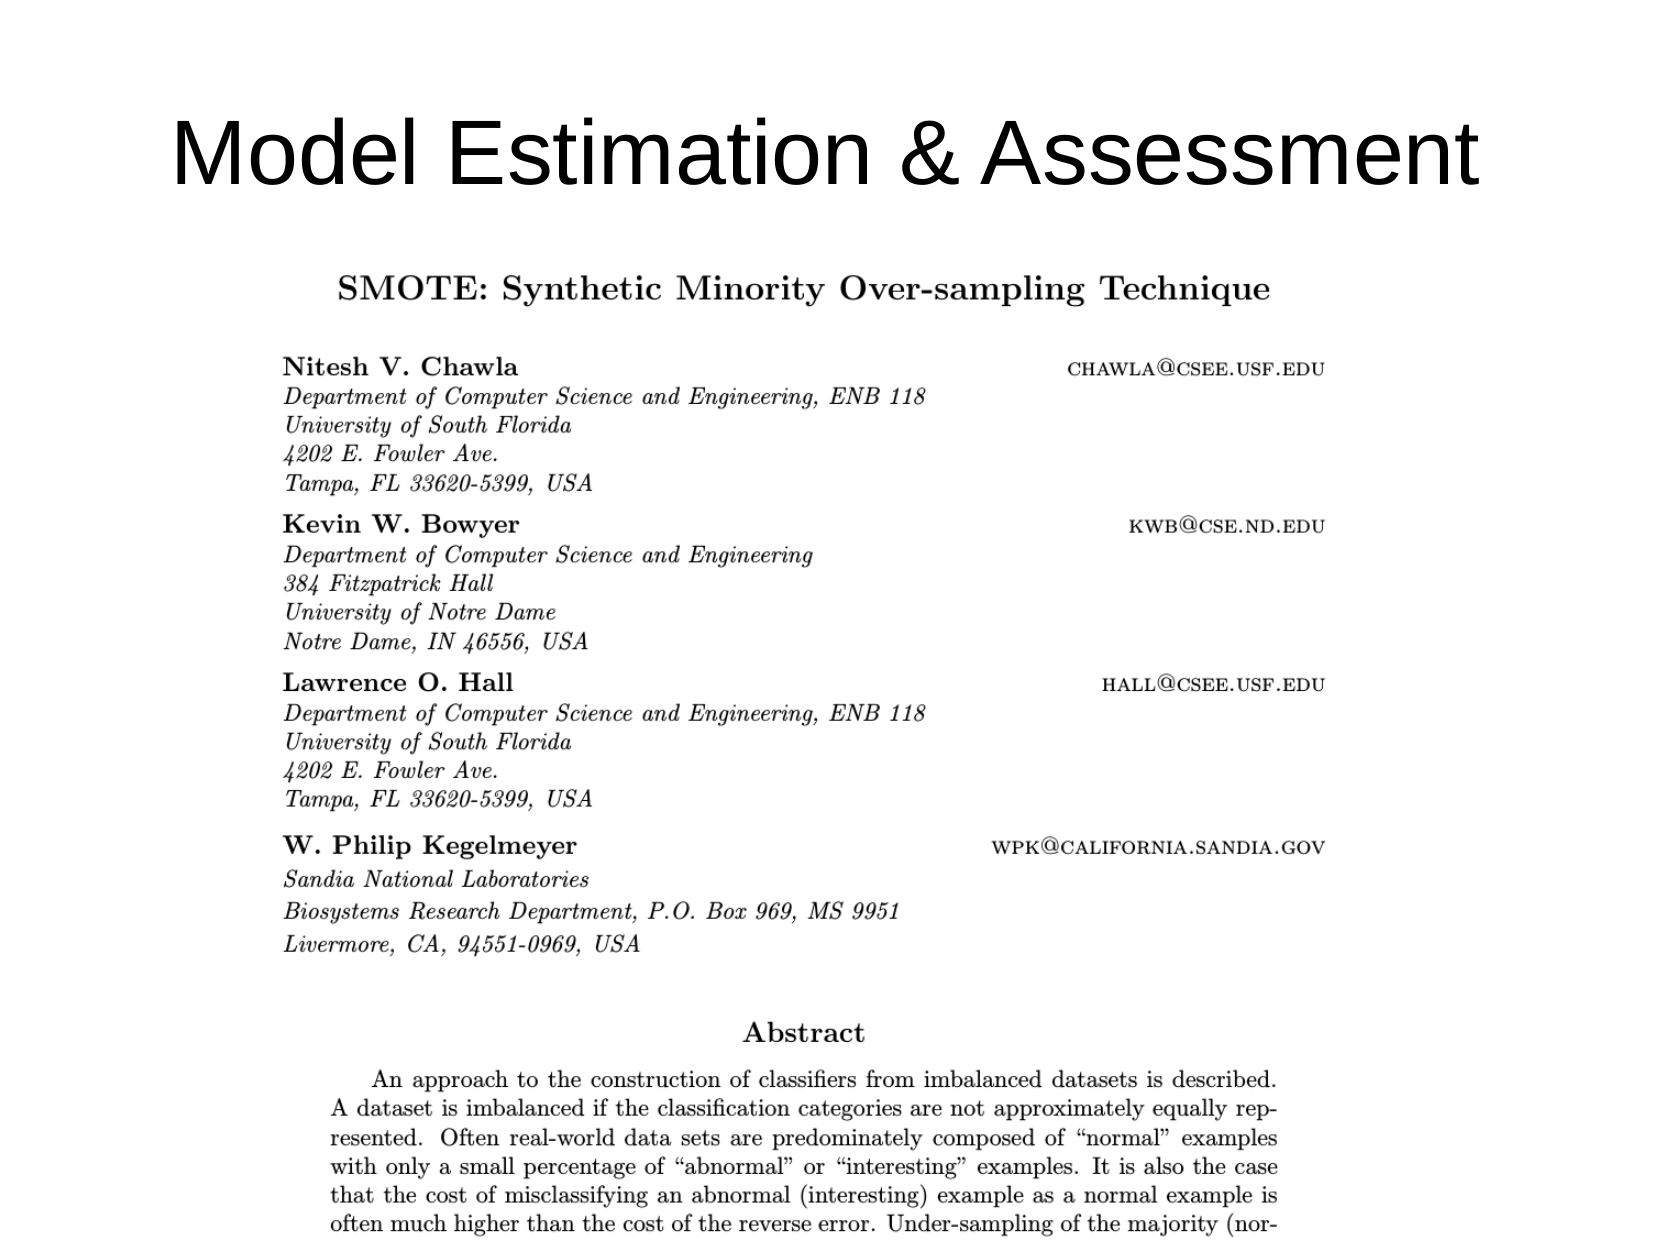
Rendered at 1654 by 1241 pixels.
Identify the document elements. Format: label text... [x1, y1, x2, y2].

picture [219, 228, 1411, 1240]
title Model Estimation & Assessment [82, 49, 1571, 257]
